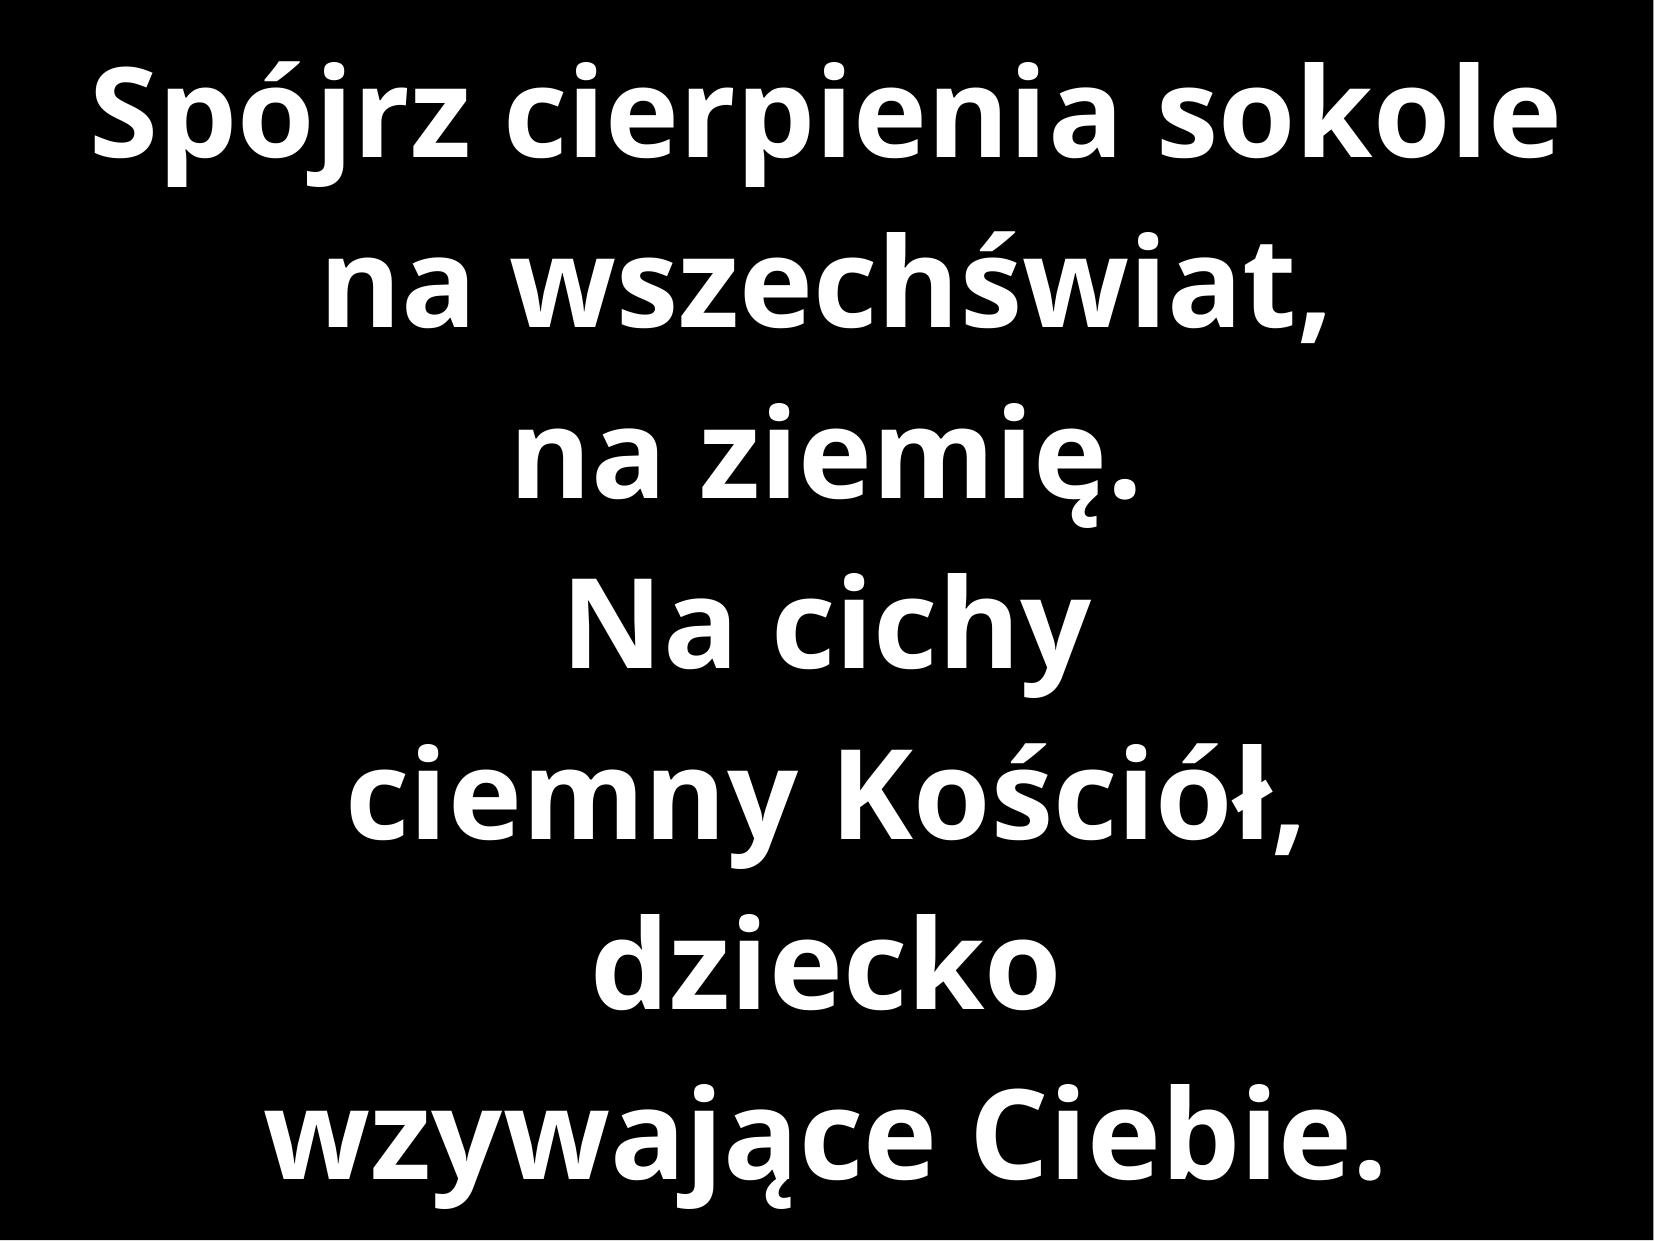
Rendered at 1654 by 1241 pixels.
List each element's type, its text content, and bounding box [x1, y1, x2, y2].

title Spójrz cierpienia sokole na wszechświat, na ziemię. Na cichy ciemny Kościół, dziecko wzywające Ciebie. [0, 0, 1654, 1241]
